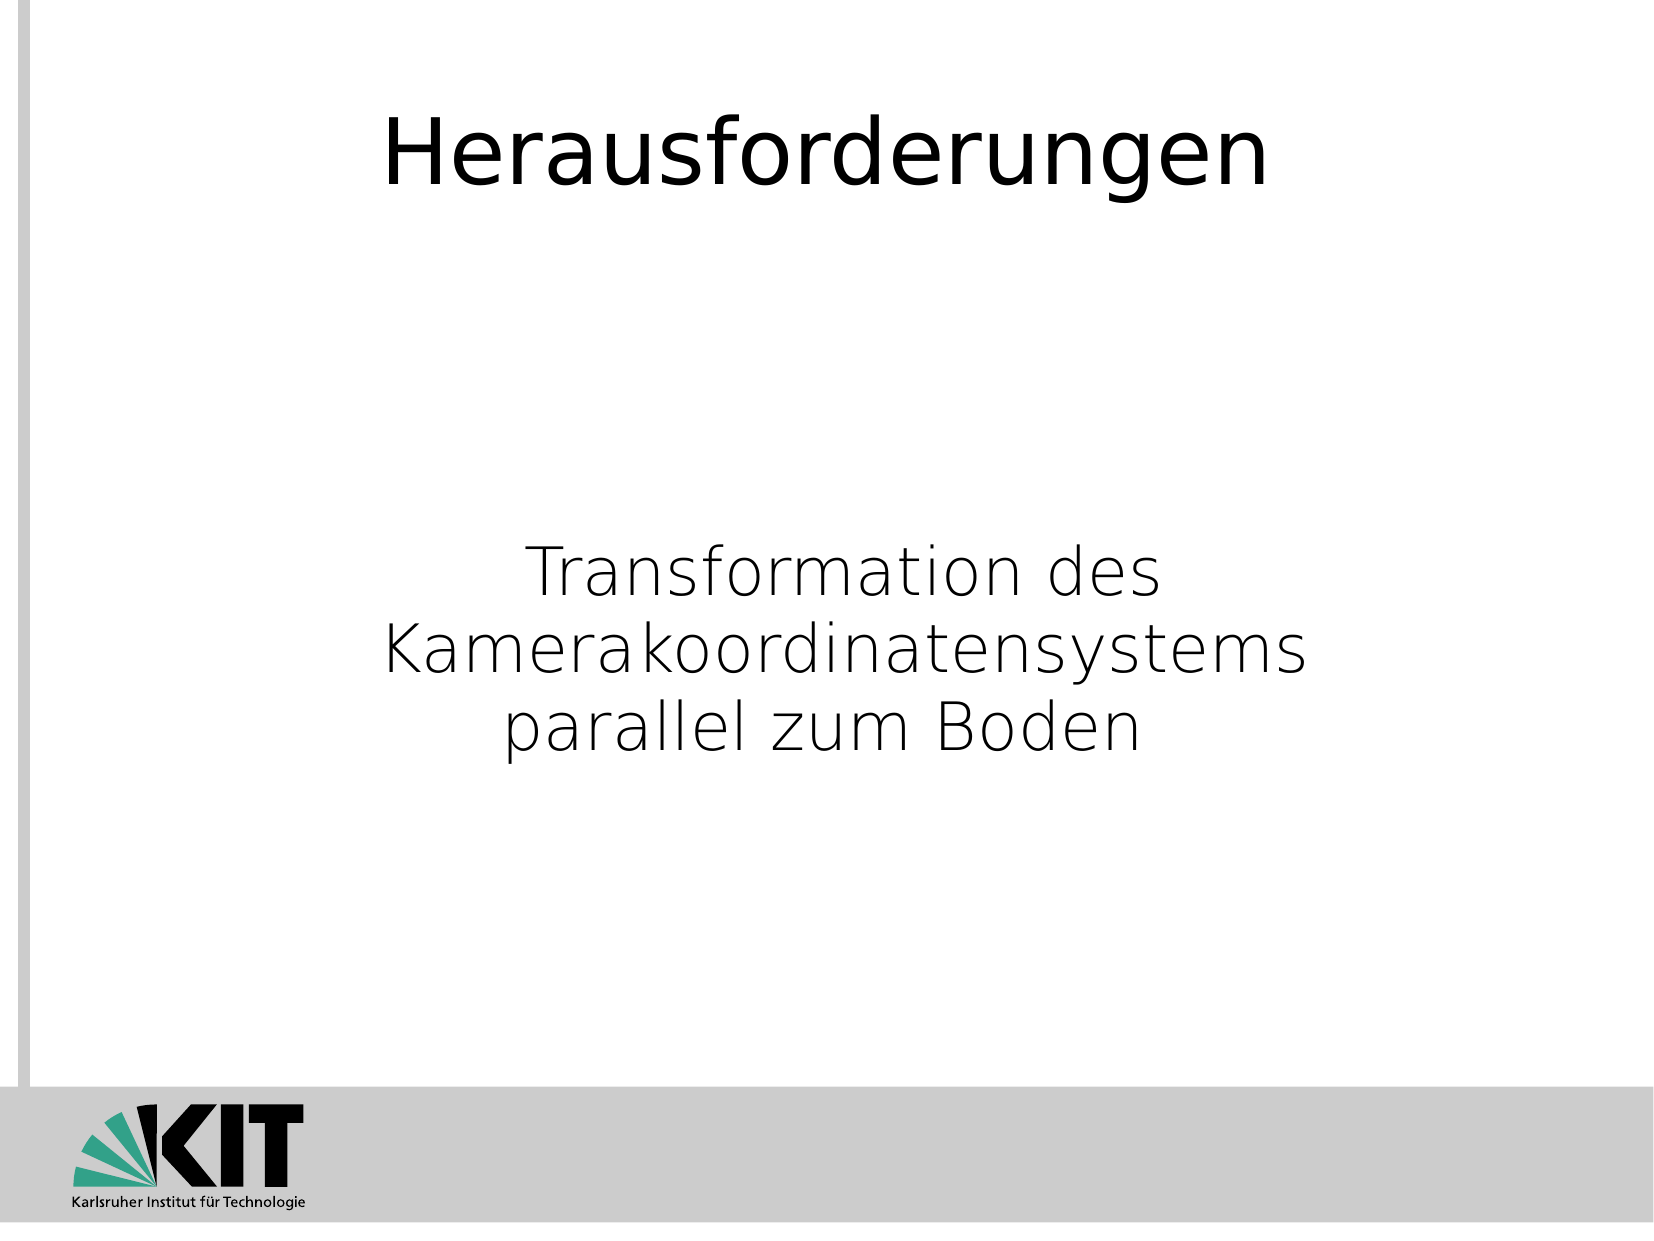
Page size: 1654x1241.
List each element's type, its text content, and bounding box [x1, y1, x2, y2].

subtitle Transformation des Kamerakoordinatensystems parallel zum Boden [82, 290, 1571, 1010]
picture [70, 1098, 308, 1217]
title Herausforderungen [82, 49, 1571, 257]
text_box [0, 1086, 1654, 1223]
